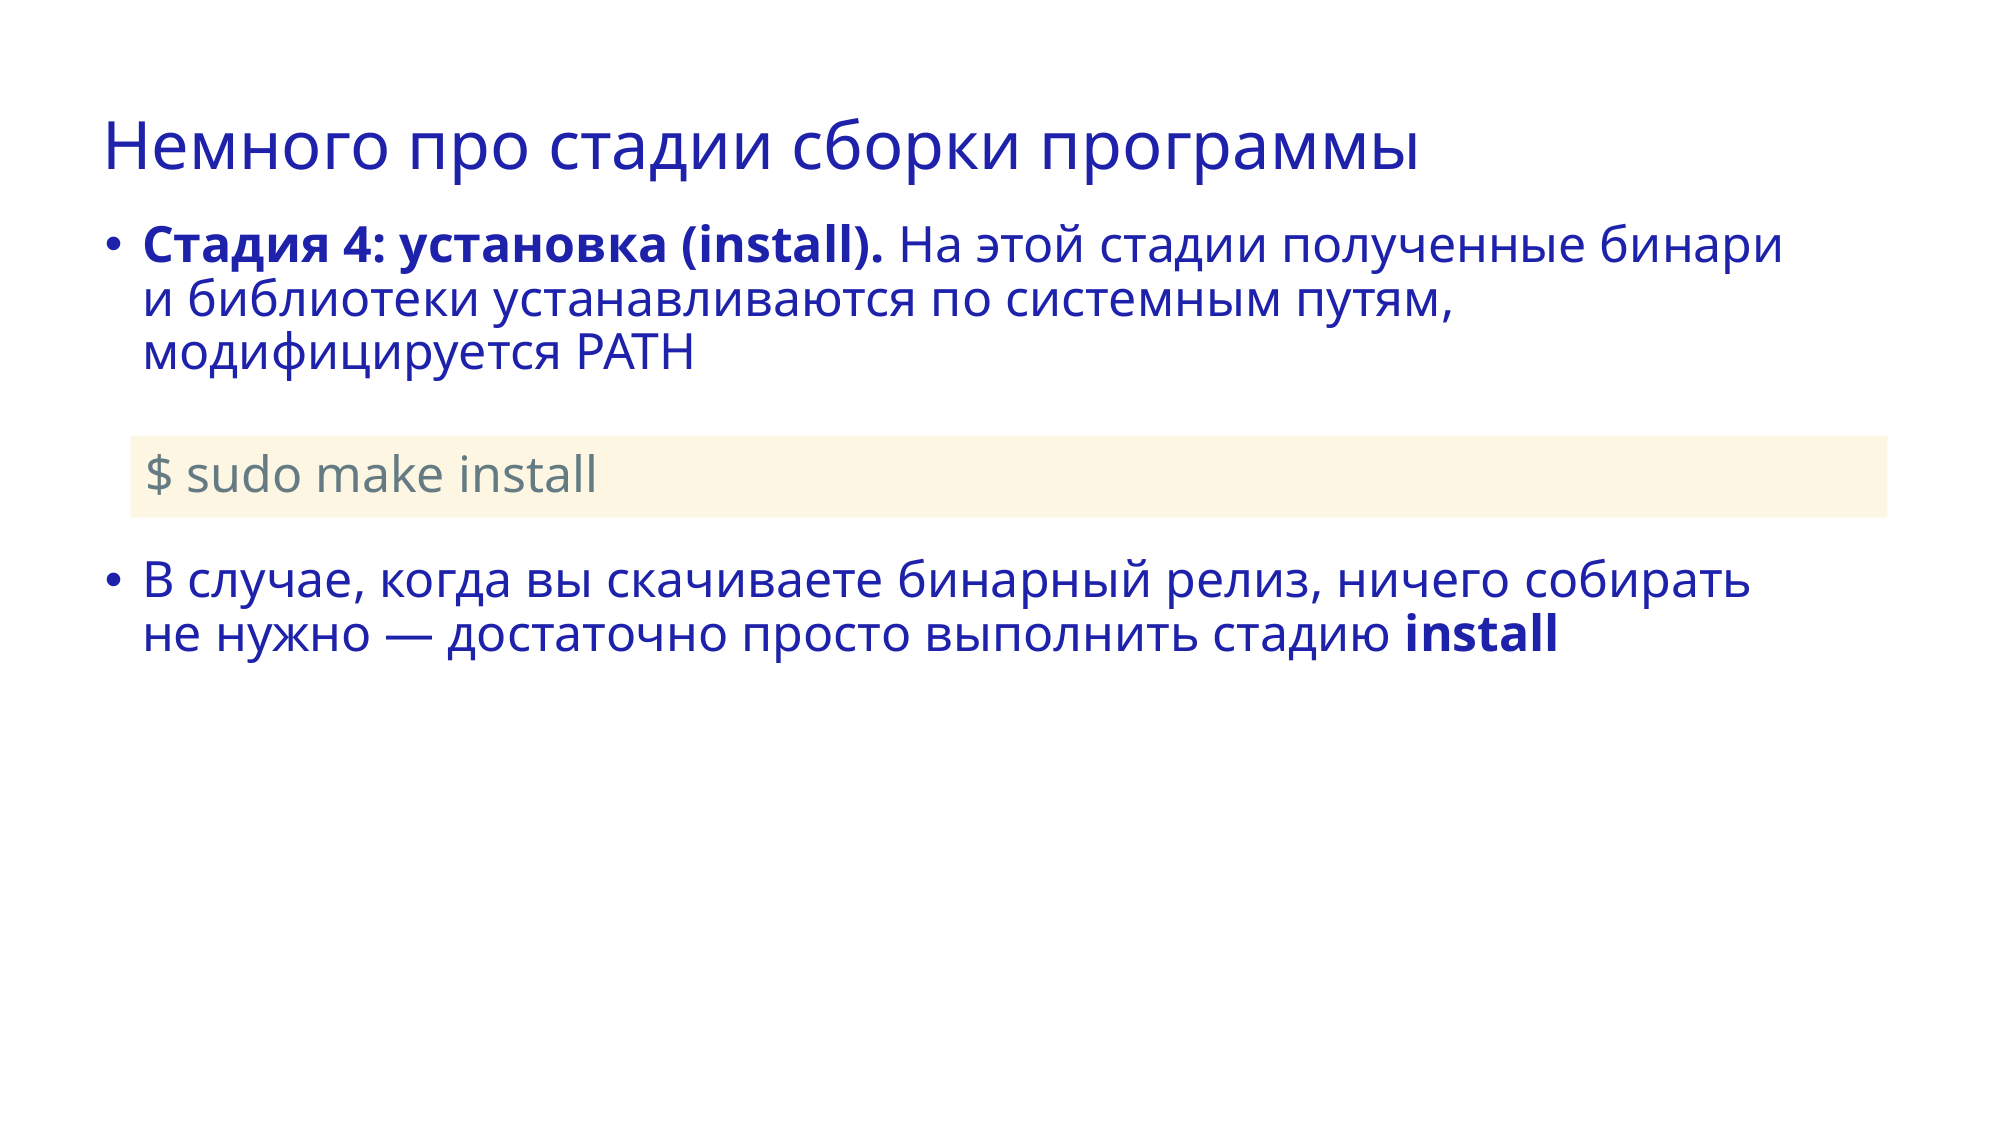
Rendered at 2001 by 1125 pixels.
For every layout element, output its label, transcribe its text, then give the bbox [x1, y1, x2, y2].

text_box $ sudo make install [130, 436, 1888, 518]
list Стадия 4: установка (install). На этой стадии полученные бинари и библиотеки устанавливаются по системным путям, модифицируется PATH В случае, когда вы скачиваете бинарный релиз, ничего собирать не нужно — достаточно просто выполнить стадию install [104, 218, 1812, 1012]
title Немного про стадии сборки программы [102, 109, 1646, 205]
